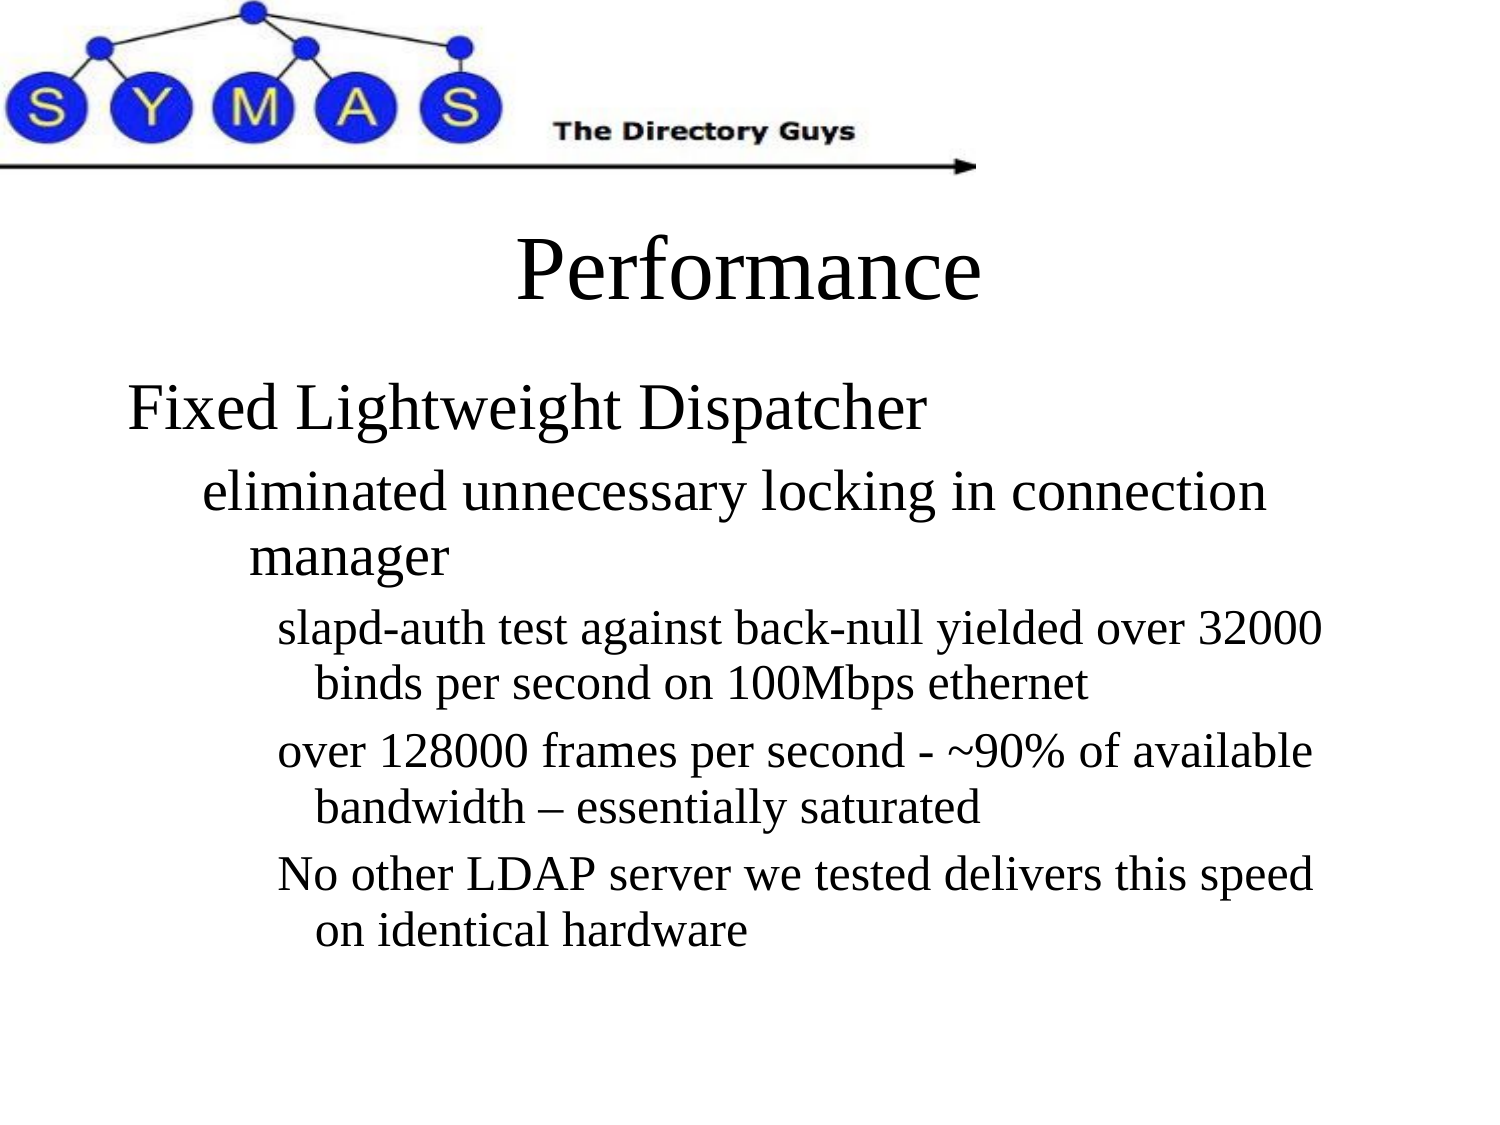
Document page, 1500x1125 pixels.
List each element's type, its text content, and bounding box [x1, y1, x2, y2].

title Performance [112, 187, 1388, 351]
list Fixed Lightweight Dispatcher eliminated unnecessary locking in connection manager slapd-auth test against back-null yielded over 32000 binds per second on 100Mbps ethernet over 128000 frames per second - ~90% of available bandwidth – essentially saturated No other LDAP server we tested delivers this speed on identical hardware [112, 362, 1388, 1038]
picture [0, 0, 976, 188]
